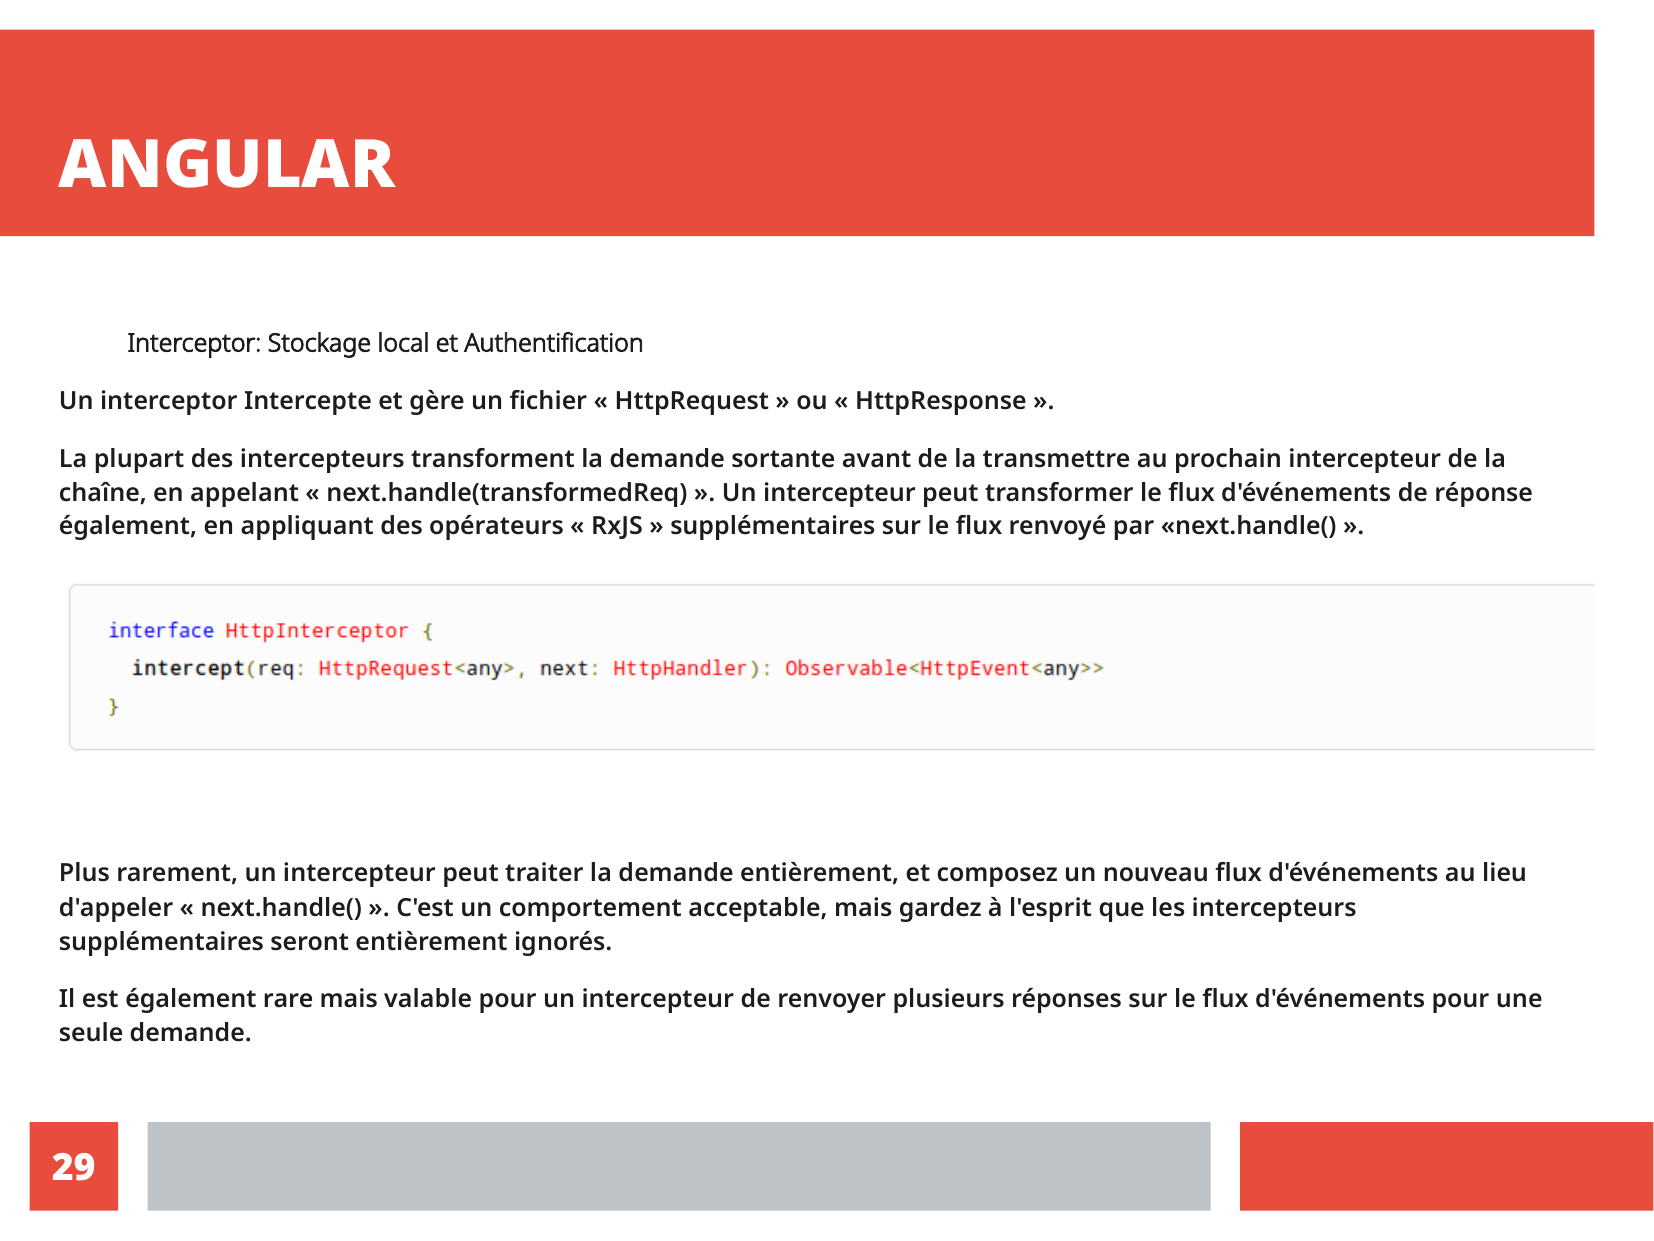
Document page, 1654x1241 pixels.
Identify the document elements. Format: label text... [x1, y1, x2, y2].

picture [66, 578, 1595, 757]
title ANGULAR [59, 59, 1595, 207]
list Interceptor: Stockage local et Authentification Un interceptor Intercepte et gère un fichier « HttpRequest » ou « HttpResponse ». La plupart des intercepteurs transforment la demande sortante avant de la transmettre au prochain intercepteur de la chaîne, en appelant « next.handle(transformedReq) ». Un intercepteur peut transformer le flux d'événements de réponse également, en appliquant des opérateurs « RxJS » supplémentaires sur le flux renvoyé par «next.handle() ». Plus rarement, un intercepteur peut traiter la demande entièrement, et composez un nouveau flux d'événements au lieu d'appeler « next.handle() ». C'est un comportement acceptable, mais gardez à l'esprit que les intercepteurs supplémentaires seront entièrement ignorés. Il est également rare mais valable pour un intercepteur de renvoyer plusieurs réponses sur le flux d'événements pour une seule demande. [59, 324, 1565, 1093]
